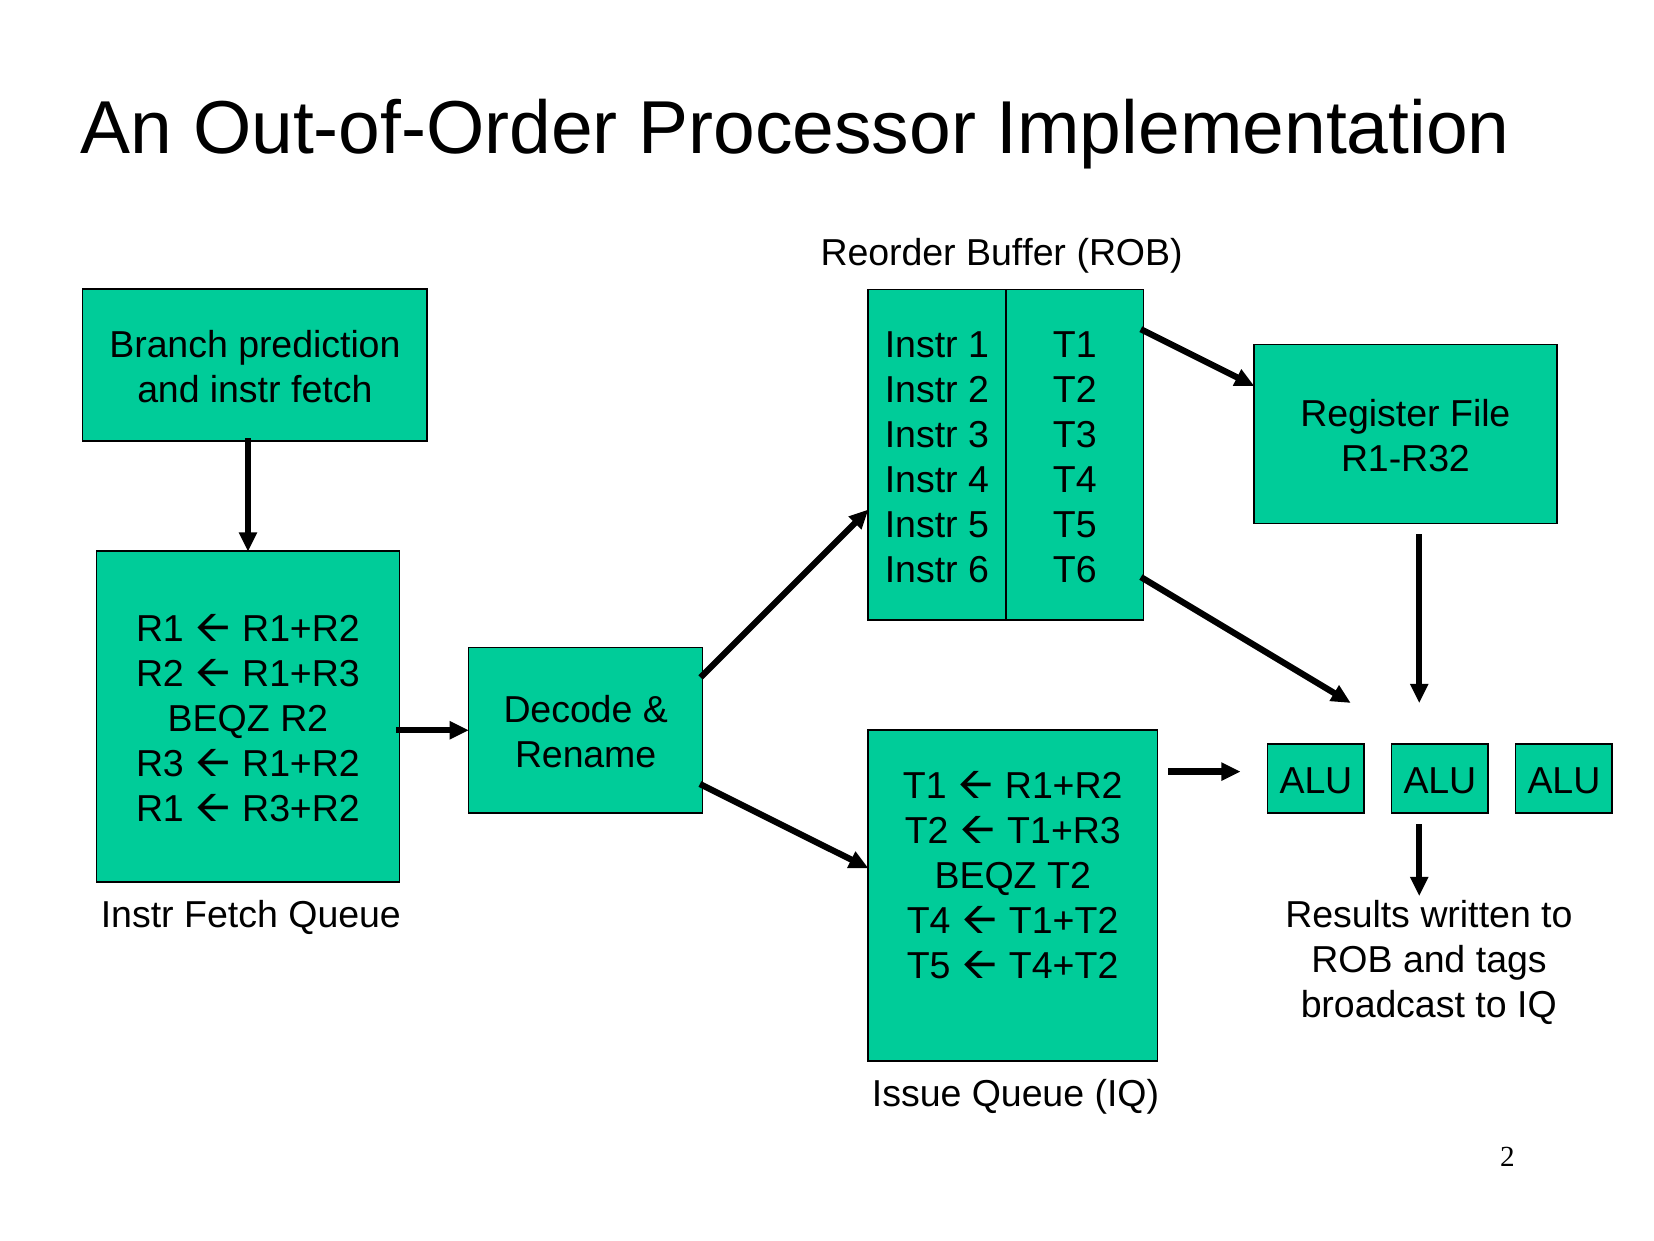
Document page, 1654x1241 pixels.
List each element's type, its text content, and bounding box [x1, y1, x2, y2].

text_box Instr Fetch Queue [85, 881, 416, 943]
text_box ALU [1391, 743, 1489, 813]
text_box R1  R1+R2 R2  R1+R3 BEQZ R2 R3  R1+R2 R1  R3+R2 [96, 551, 400, 881]
text_box Instr 1 Instr 2 Instr 3 Instr 4 Instr 5 Instr 6 [868, 289, 1005, 621]
text_box ALU [1267, 743, 1365, 813]
text_box <number> [1184, 1129, 1530, 1213]
text_box Decode & Rename [468, 647, 703, 813]
text_box T1 T2 T3 T4 T5 T6 [1005, 289, 1144, 621]
text_box Branch prediction and instr fetch [82, 289, 428, 441]
text_box An Out-of-Order Processor Implementation [66, 71, 1526, 177]
text_box Results written to ROB and tags broadcast to IQ [1270, 881, 1588, 1033]
text_box Register File R1-R32 [1253, 344, 1557, 524]
text_box Issue Queue (IQ) [857, 1060, 1175, 1122]
text_box ALU [1515, 743, 1613, 813]
text_box T1  R1+R2 T2  T1+R3 BEQZ T2 T4  T1+T2 T5  T4+T2 [868, 730, 1158, 1060]
text_box Reorder Buffer (ROB) [805, 220, 1198, 281]
